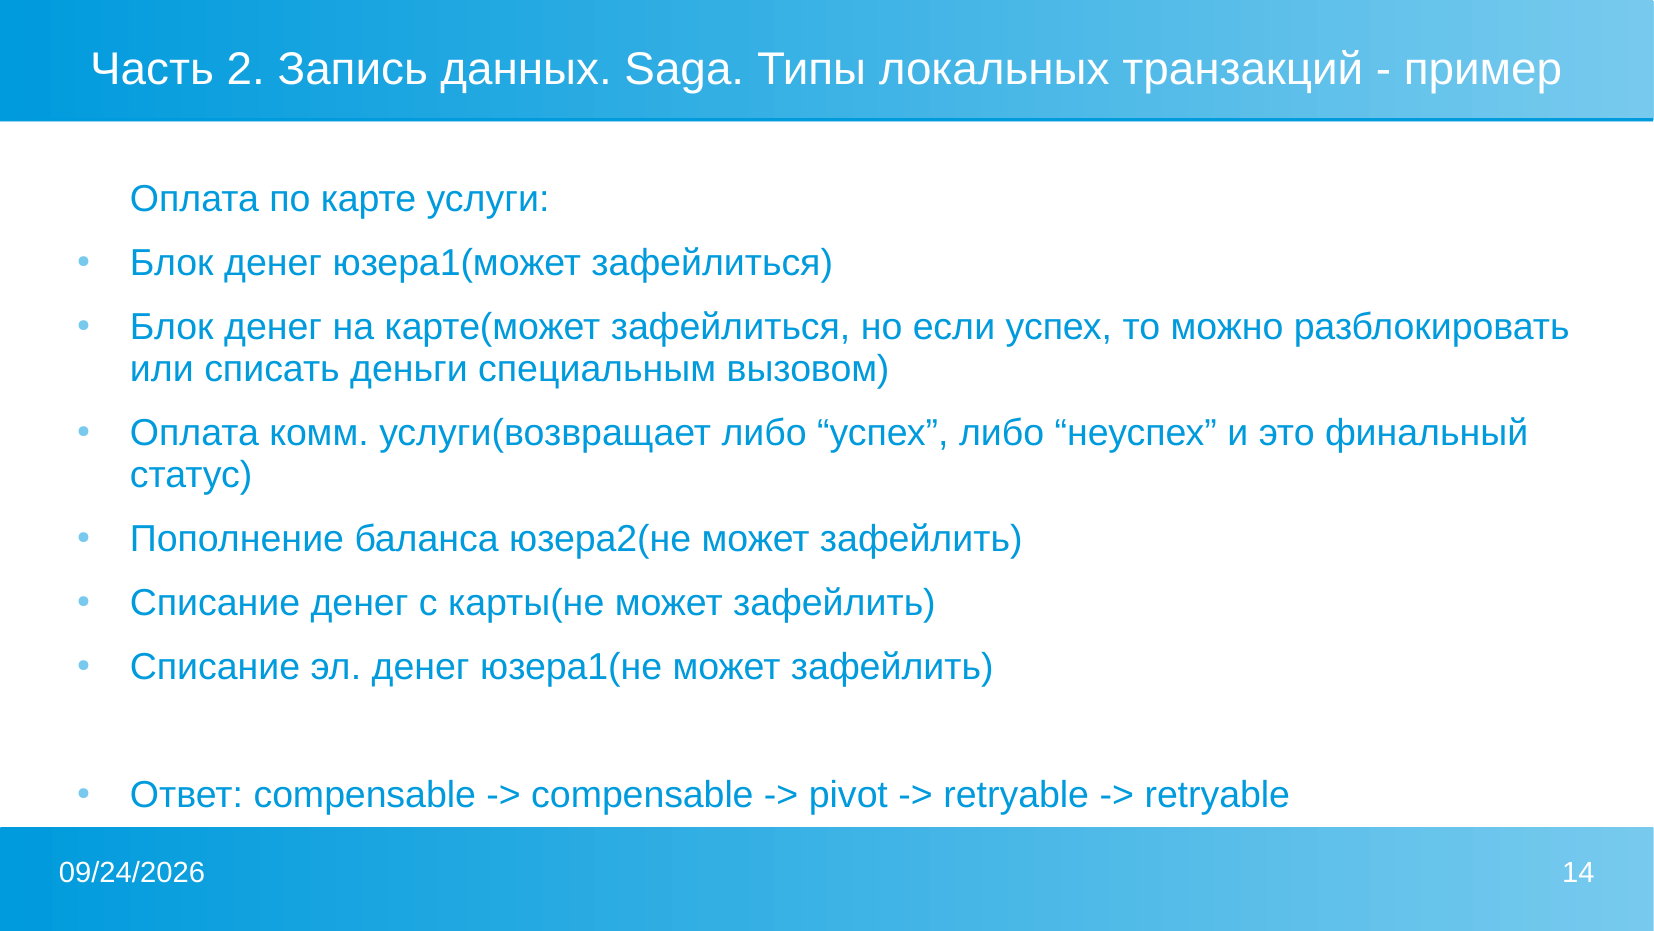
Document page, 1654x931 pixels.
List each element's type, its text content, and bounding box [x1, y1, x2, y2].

list Оплата по карте услуги: Блок денег юзера1(может зафейлиться) Блок денег на карте(может зафейлиться, но если успех, то можно разблокировать или списать деньги специальным вызовом) Оплата комм. услуги(возвращает либо “успех”, либо “неуспех” и это финальный статус) Пополнение баланса юзера2(не может зафейлить) Списание денег с карты(не может зафейлить) Списание эл. денег юзера1(не может зафейлить) Ответ: compensable -> compensable -> pivot -> retryable -> retryable [59, 177, 1595, 768]
title Часть 2. Запись данных. Saga. Типы локальных транзакций - пример [59, 29, 1595, 108]
